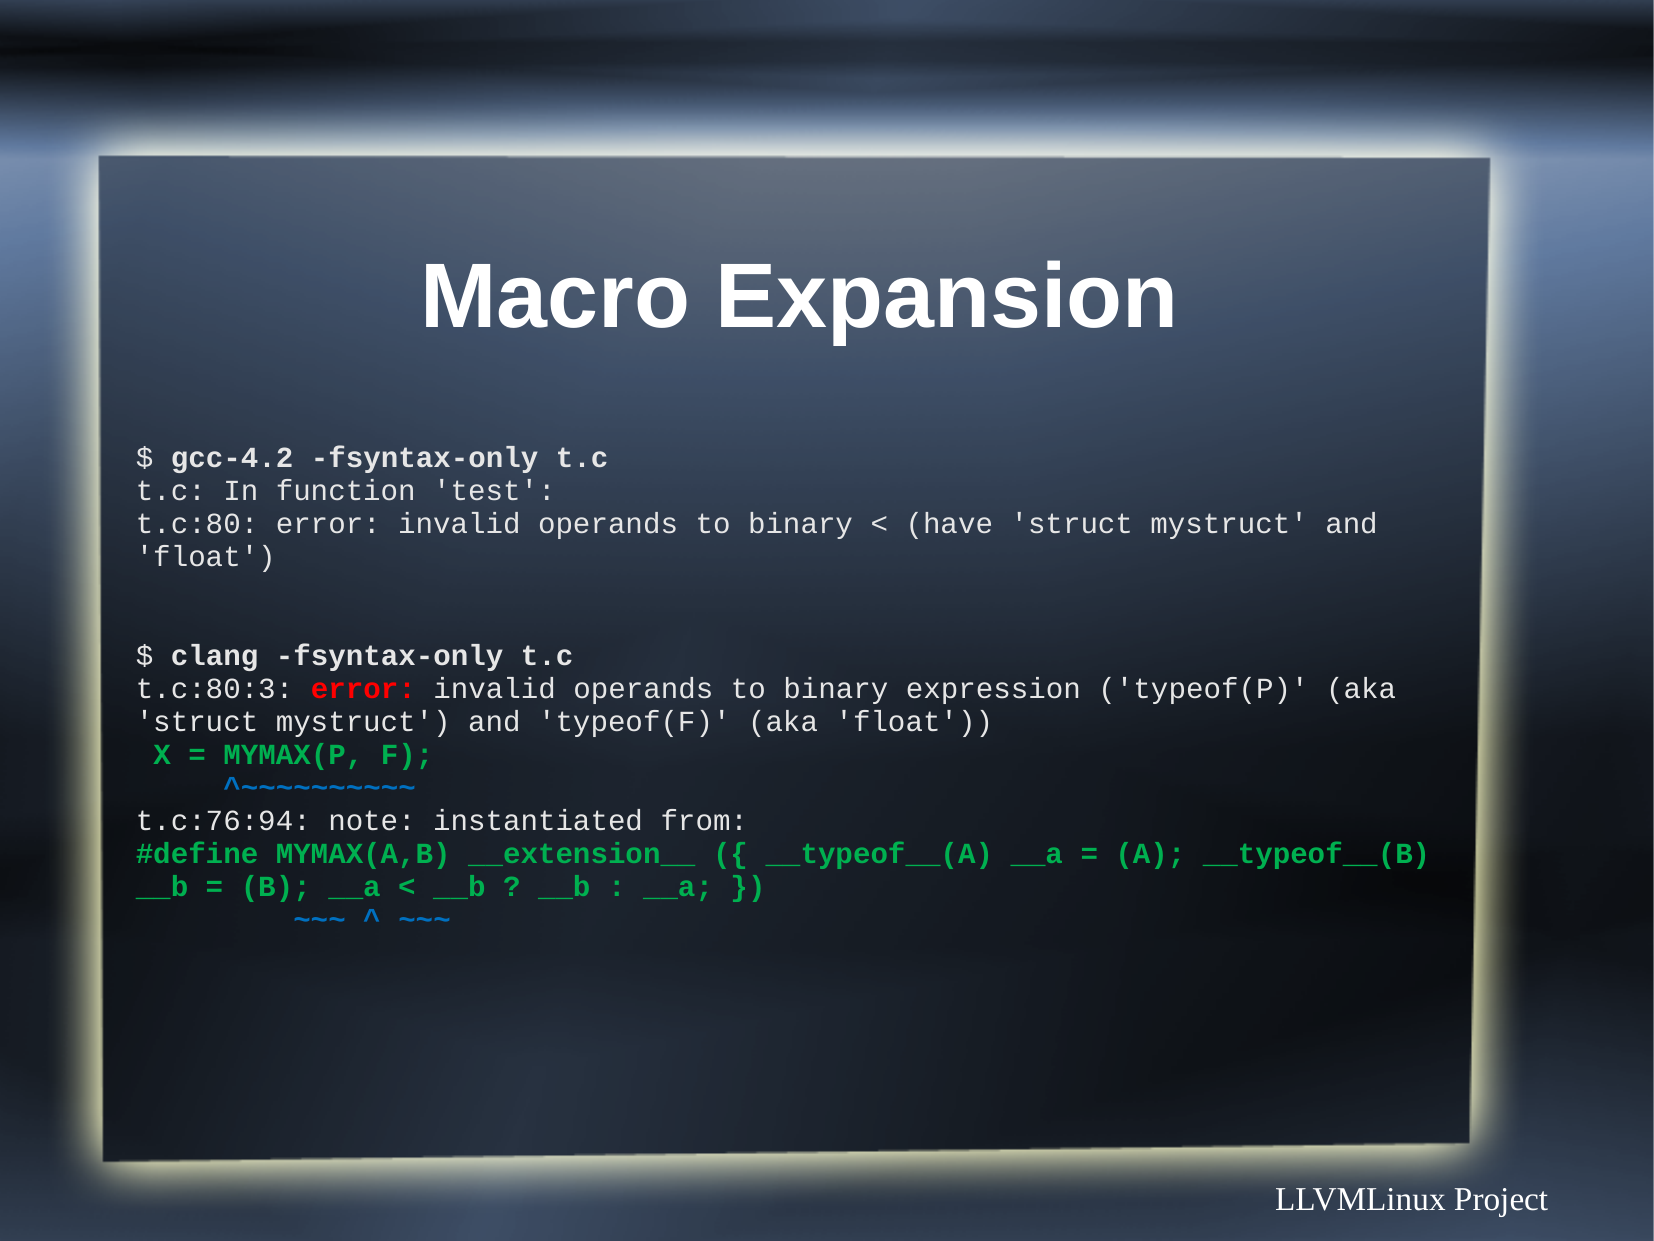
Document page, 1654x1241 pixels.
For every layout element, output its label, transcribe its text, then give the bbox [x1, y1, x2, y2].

title Macro Expansion [124, 177, 1477, 414]
picture [0, 0, 1654, 1241]
list $ gcc-4.2 -fsyntax-only t.c t.c: In function 'test': t.c:80: error: invalid operands to binary < (have 'struct mystruct' and 'float') $ clang -fsyntax-only t.c t.c:80:3: error: invalid operands to binary expression ('typeof(P)' (aka 'struct mystruct') and 'typeof(F)' (aka 'float')) X = MYMAX(P, F); ^~~~~~~~~~~ t.c:76:94: note: instantiated from: #define MYMAX(A,B) __extension__ ({ __typeof__(A) __a = (A); __typeof__(B) __b = (B); __a < __b ? __b : __a; }) ~~~ ^ ~~~ [135, 442, 1477, 1152]
